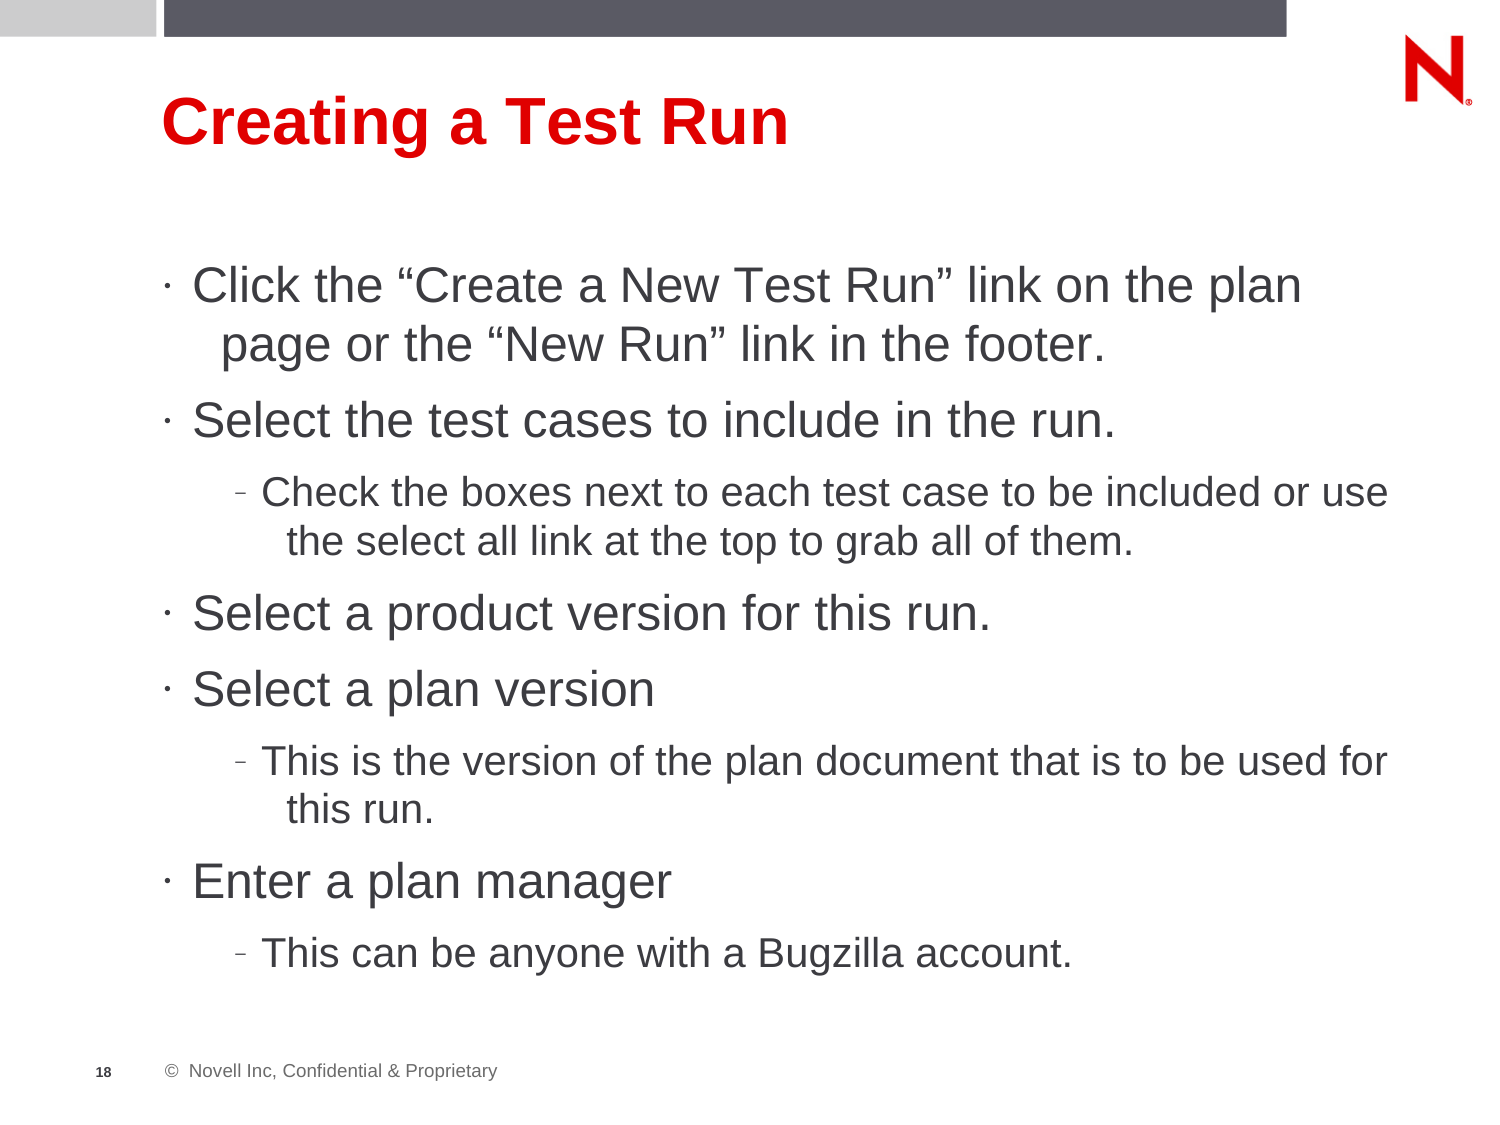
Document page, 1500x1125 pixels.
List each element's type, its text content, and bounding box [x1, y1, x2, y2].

list Click the “Create a New Test Run” link on the plan page or the “New Run” link in the footer. Select the test cases to include in the run. Check the boxes next to each test case to be included or use the select all link at the top to grab all of them. Select a product version for this run. Select a plan version This is the version of the plan document that is to be used for this run. Enter a plan manager This can be anyone with a Bugzilla account. [163, 254, 1404, 986]
title Creating a Test Run [161, 41, 1383, 205]
picture [1403, 32, 1473, 107]
